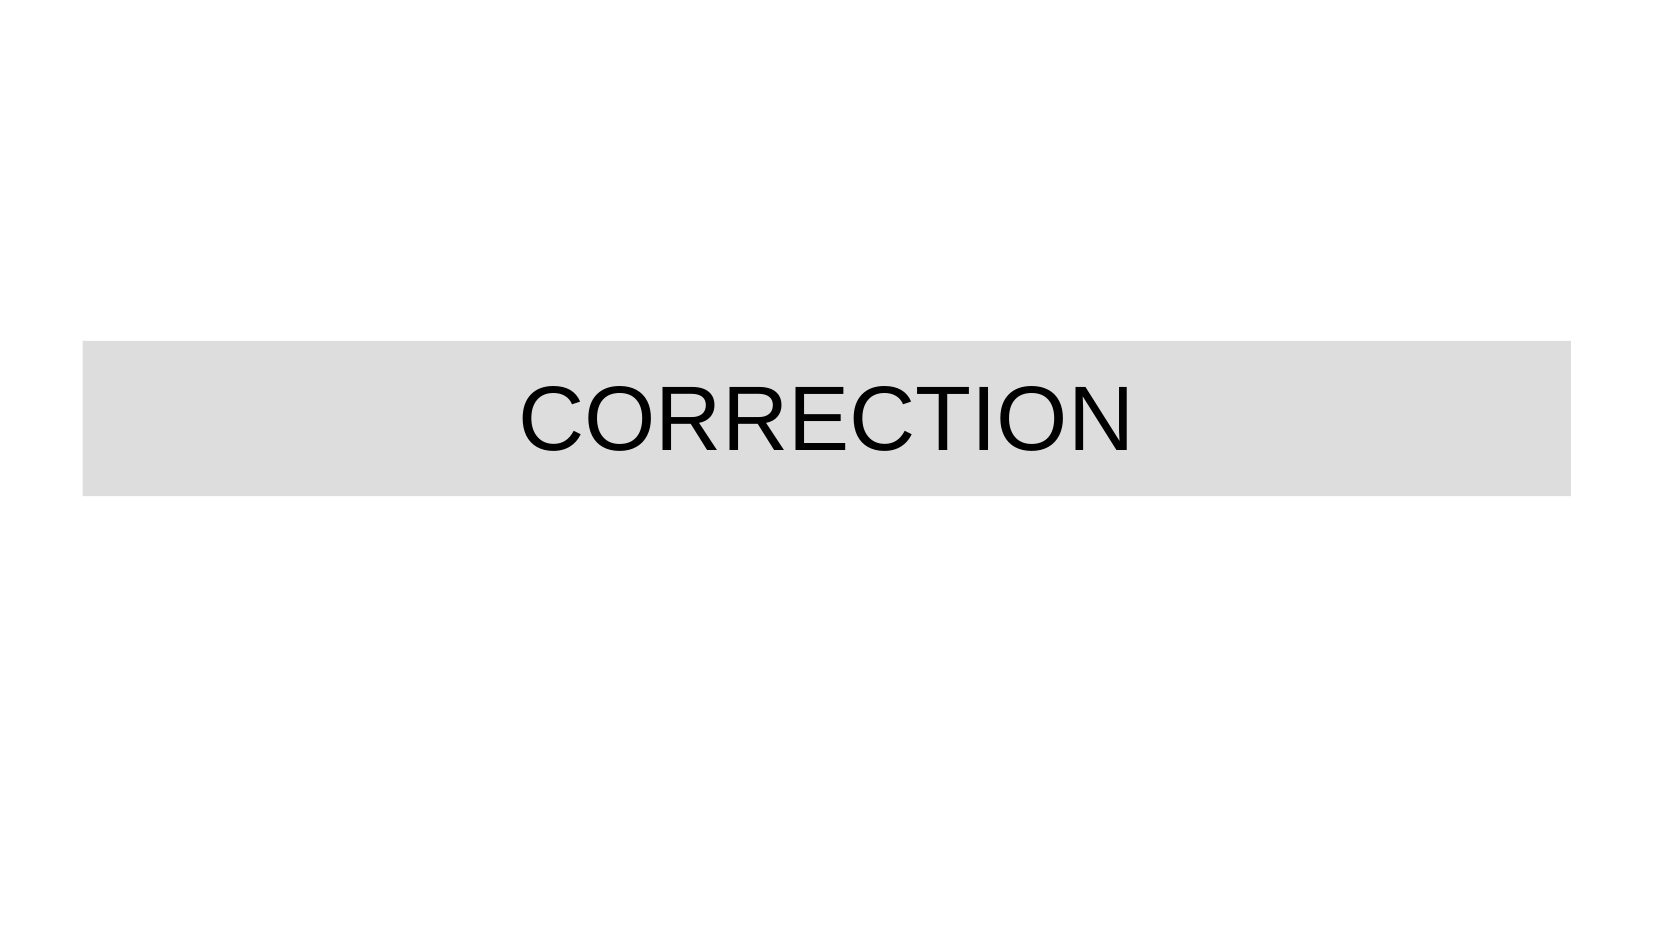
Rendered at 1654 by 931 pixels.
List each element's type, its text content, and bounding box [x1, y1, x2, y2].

title CORRECTION [82, 340, 1571, 497]
